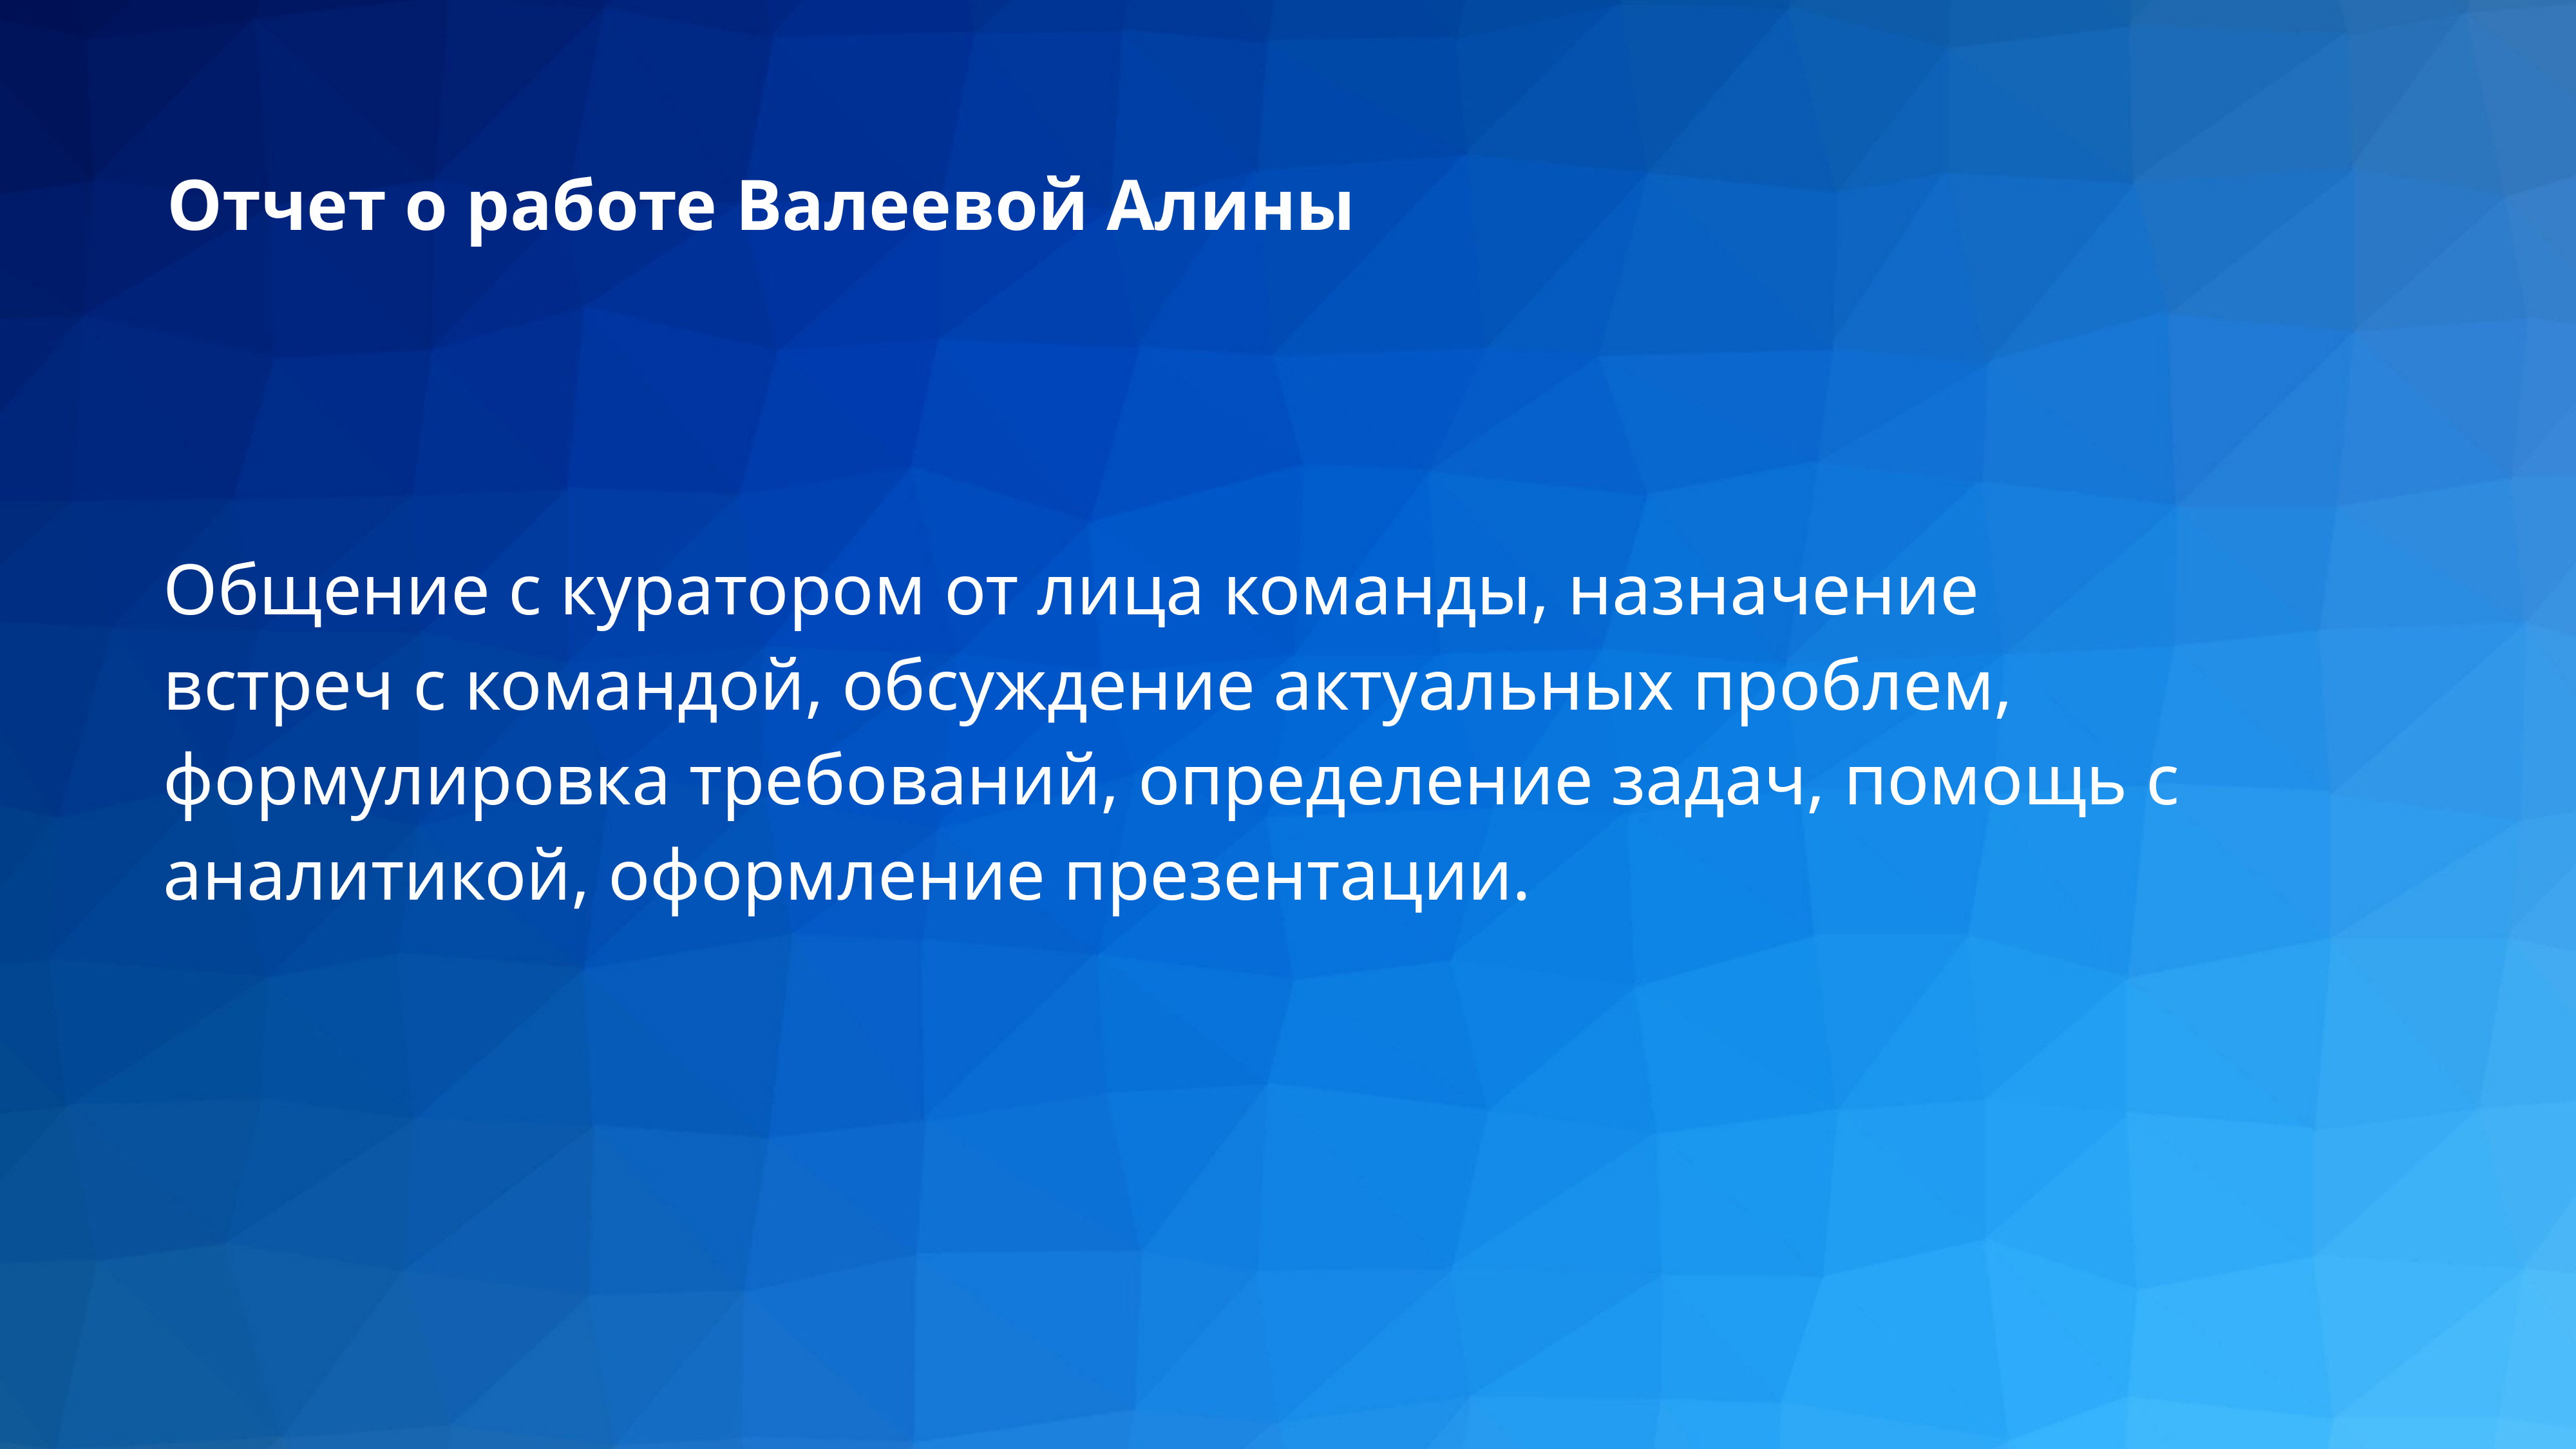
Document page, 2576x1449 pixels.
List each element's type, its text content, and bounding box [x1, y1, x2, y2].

list Общение с куратором от лица команды, назначение встреч с командой, обсуждение актуальных проблем, формулировка требований, определение задач, помощь с аналитикой, оформление презентации. [117, 540, 2191, 852]
picture [0, 0, 2576, 1449]
title Отчет о работе Валеевой Алины [167, 0, 2240, 449]
